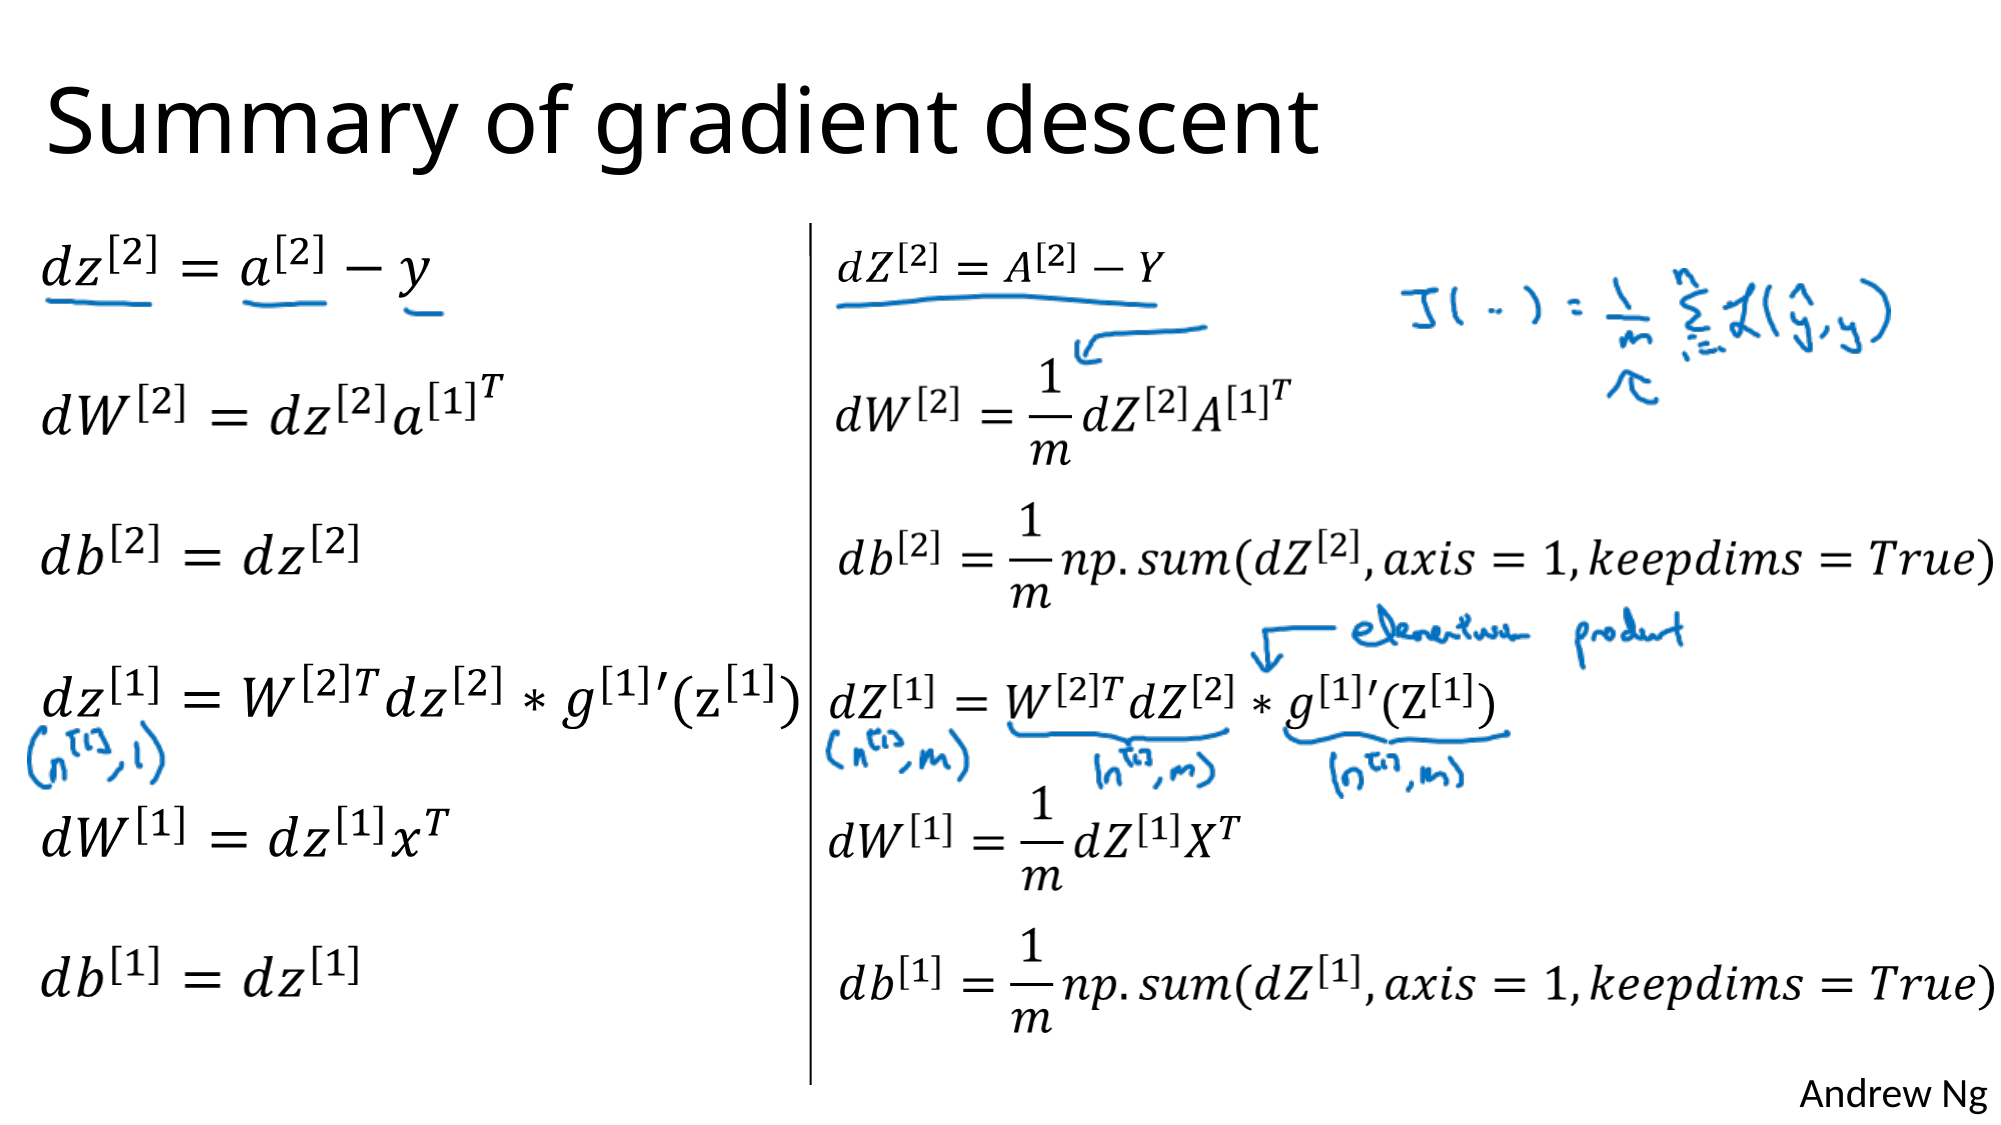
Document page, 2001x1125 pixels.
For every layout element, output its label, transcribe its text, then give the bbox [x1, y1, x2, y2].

text_box [819, 920, 2000, 1085]
text_box Summary of gradient descent [29, 14, 1755, 233]
text_box [819, 799, 1252, 892]
picture [27, 268, 1891, 799]
text_box [30, 799, 463, 872]
text_box [30, 938, 373, 1012]
text_box [819, 234, 1182, 268]
text_box [1891, 495, 2000, 610]
text_box [30, 233, 441, 268]
